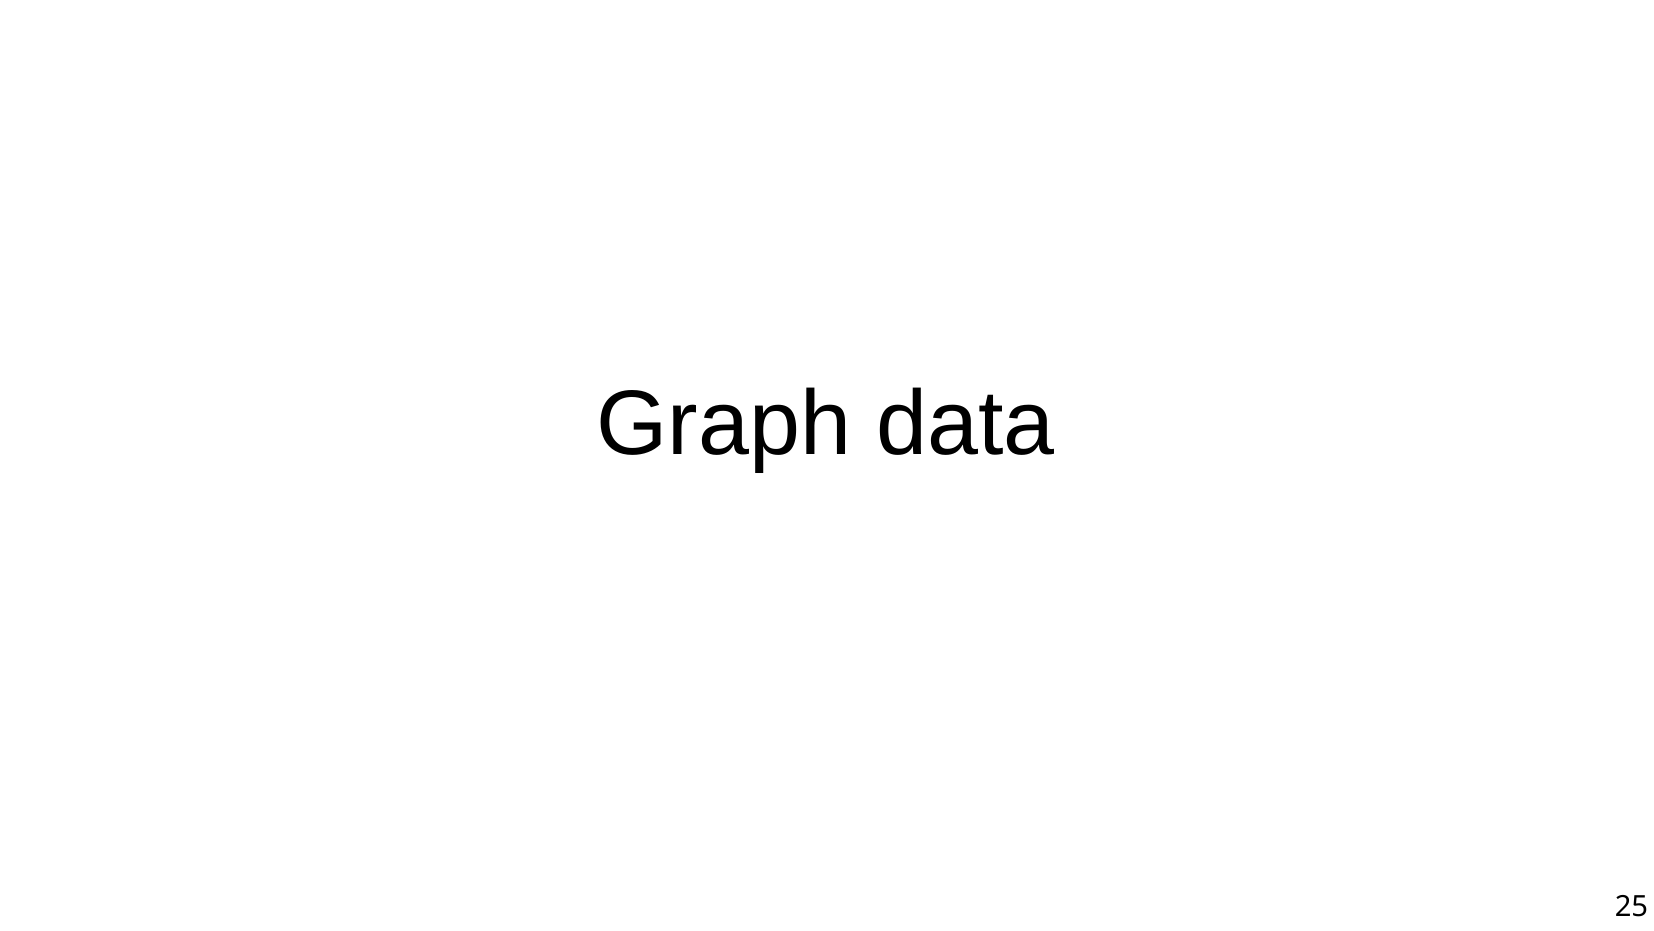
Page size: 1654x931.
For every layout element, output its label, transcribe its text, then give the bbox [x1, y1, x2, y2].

title Graph data [81, 345, 1570, 501]
